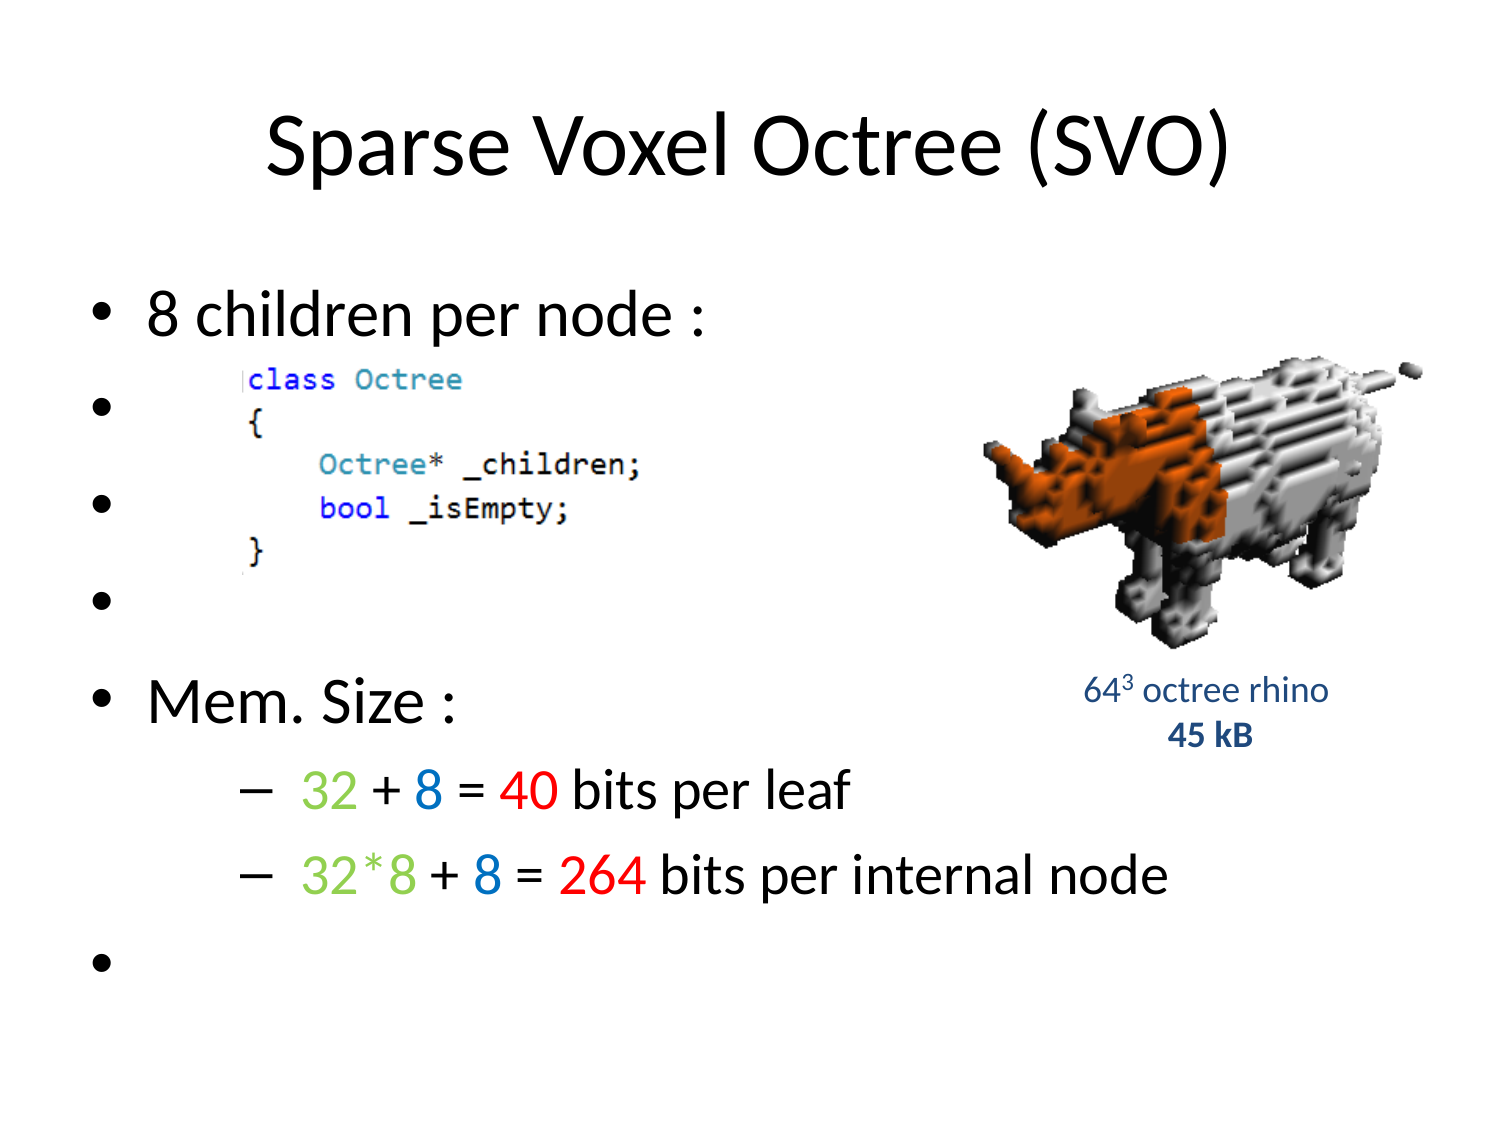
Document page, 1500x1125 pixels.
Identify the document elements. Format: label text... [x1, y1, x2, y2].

list 8 children per node : Mem. Size : 32 + 8 = 40 bits per leaf 32*8 + 8 = 264 bits per internal node [75, 262, 1426, 1005]
picture [962, 314, 1440, 657]
title Sparse Voxel Octree (SVO) [75, 45, 1426, 233]
text_box 643 octree rhino 45 kB [1033, 656, 1388, 763]
picture [242, 363, 654, 575]
